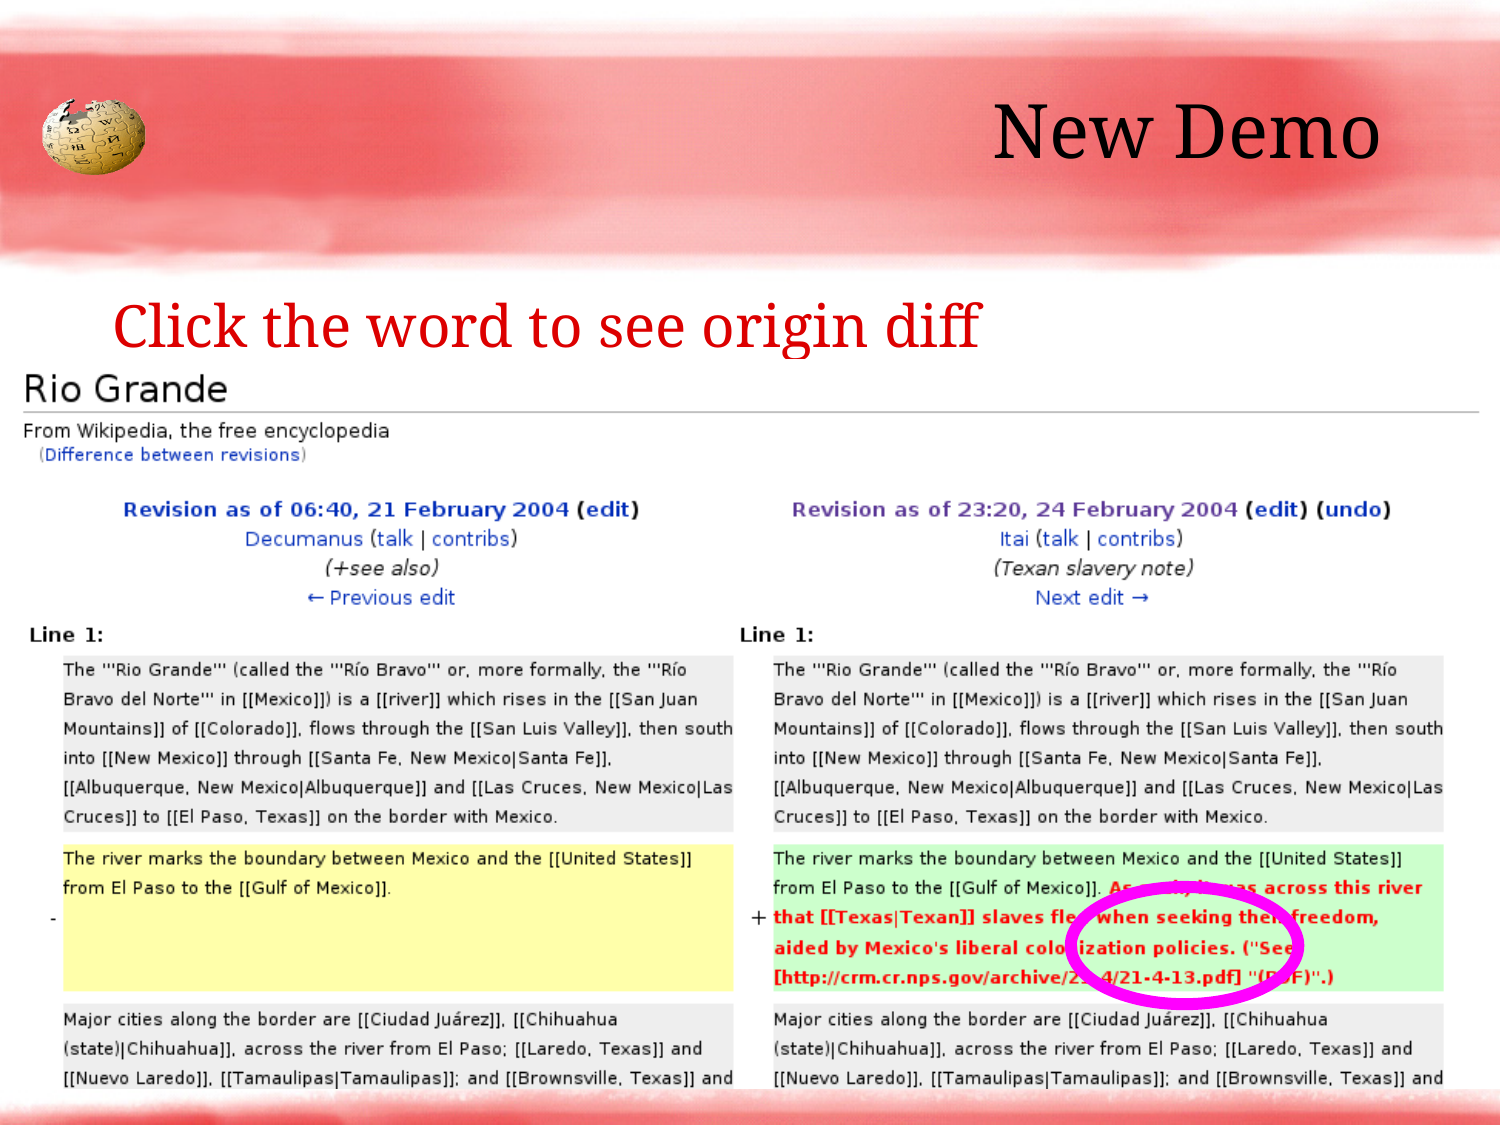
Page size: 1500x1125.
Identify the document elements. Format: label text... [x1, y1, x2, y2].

list Click the word to see origin diff [112, 287, 1383, 359]
title New Demo [112, 44, 1383, 214]
picture [0, 0, 1500, 1125]
